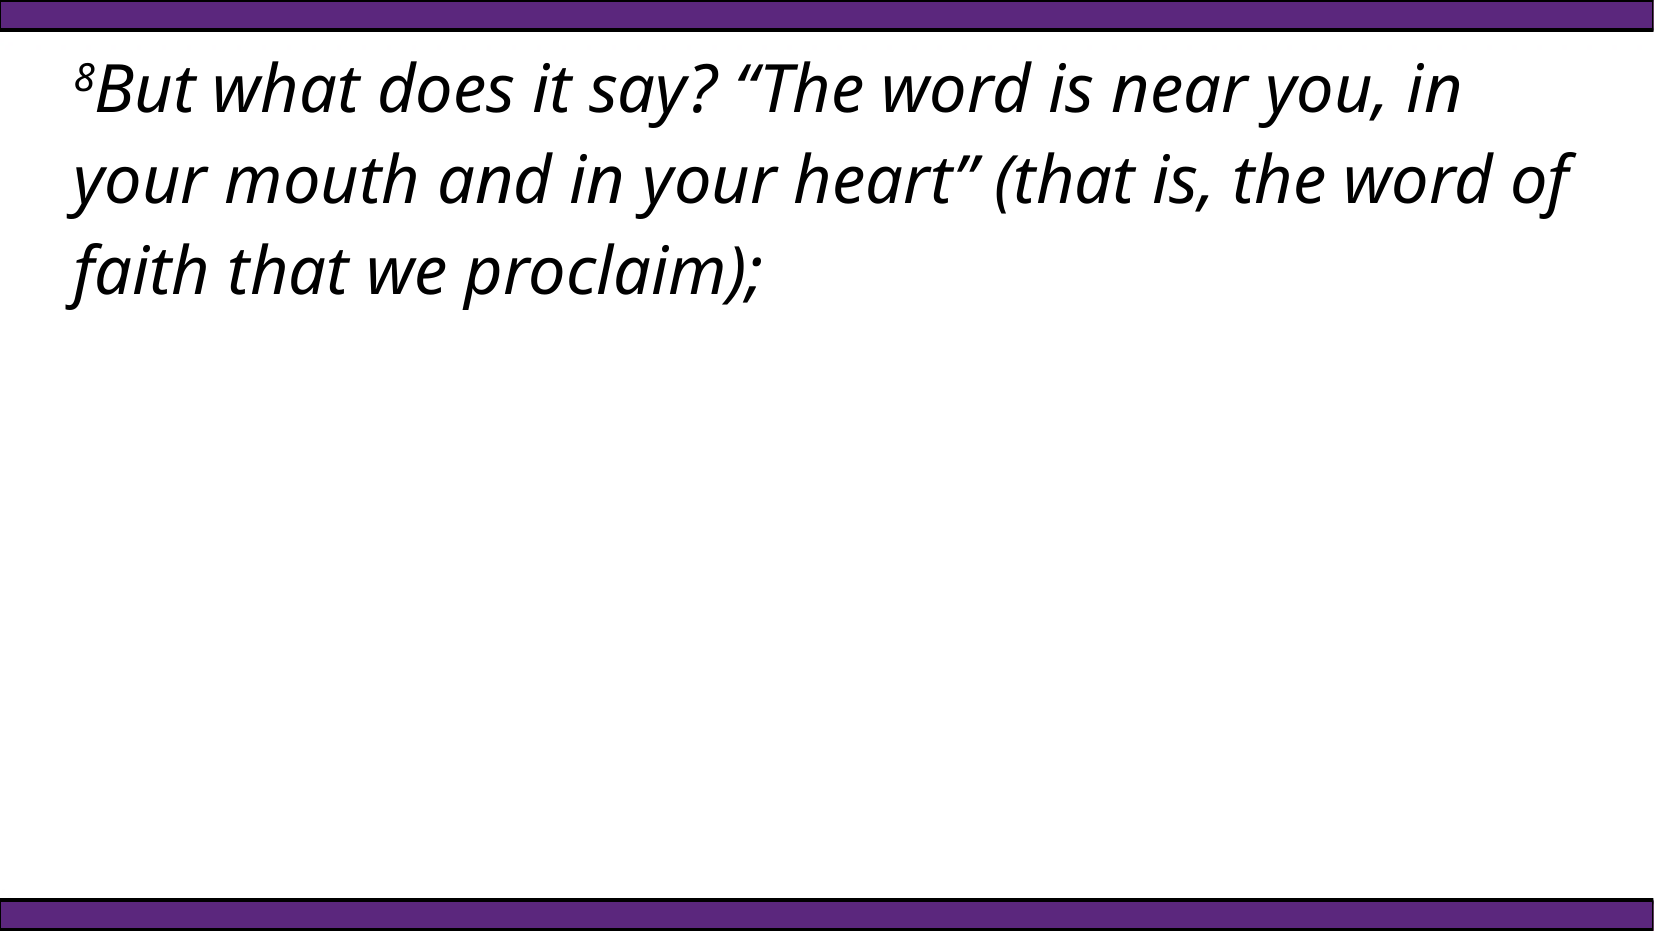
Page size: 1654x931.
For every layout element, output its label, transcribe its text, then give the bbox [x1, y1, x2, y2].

text_box [0, 900, 1654, 931]
text_box [0, 0, 1654, 31]
picture [0, 31, 1654, 900]
text_box 8But what does it say? “The word is near you, in your mouth and in your heart” (that is, the word of faith that we proclaim); [58, 34, 1589, 316]
